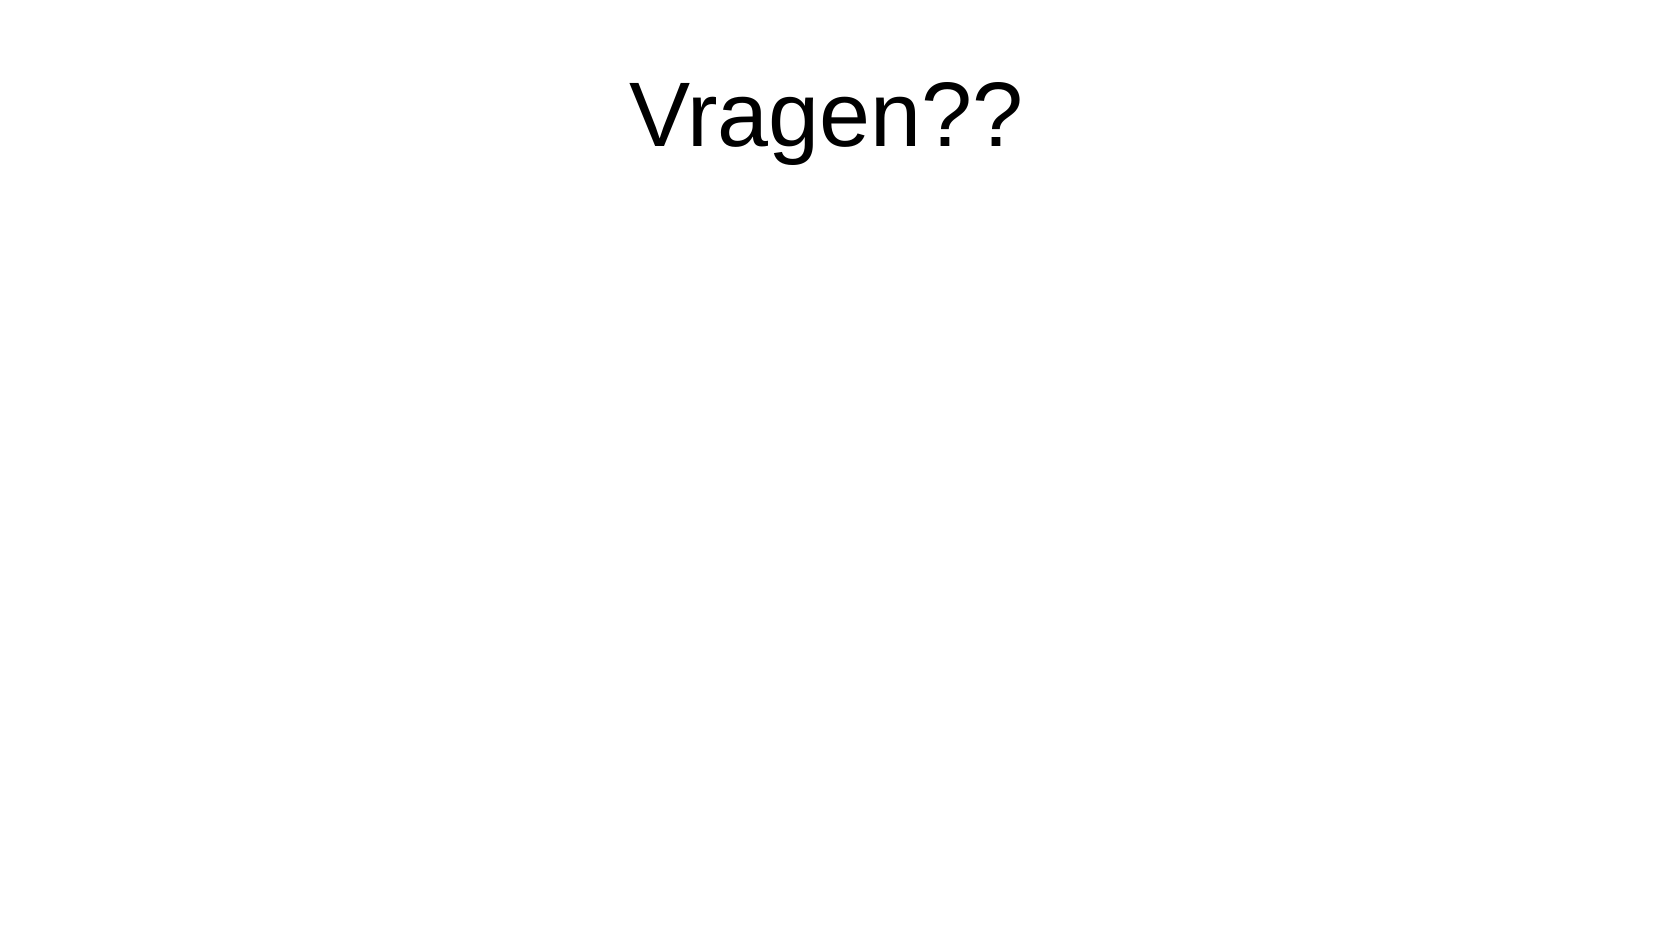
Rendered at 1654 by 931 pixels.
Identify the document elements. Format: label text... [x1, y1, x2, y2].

title Vragen?? [82, 37, 1571, 193]
